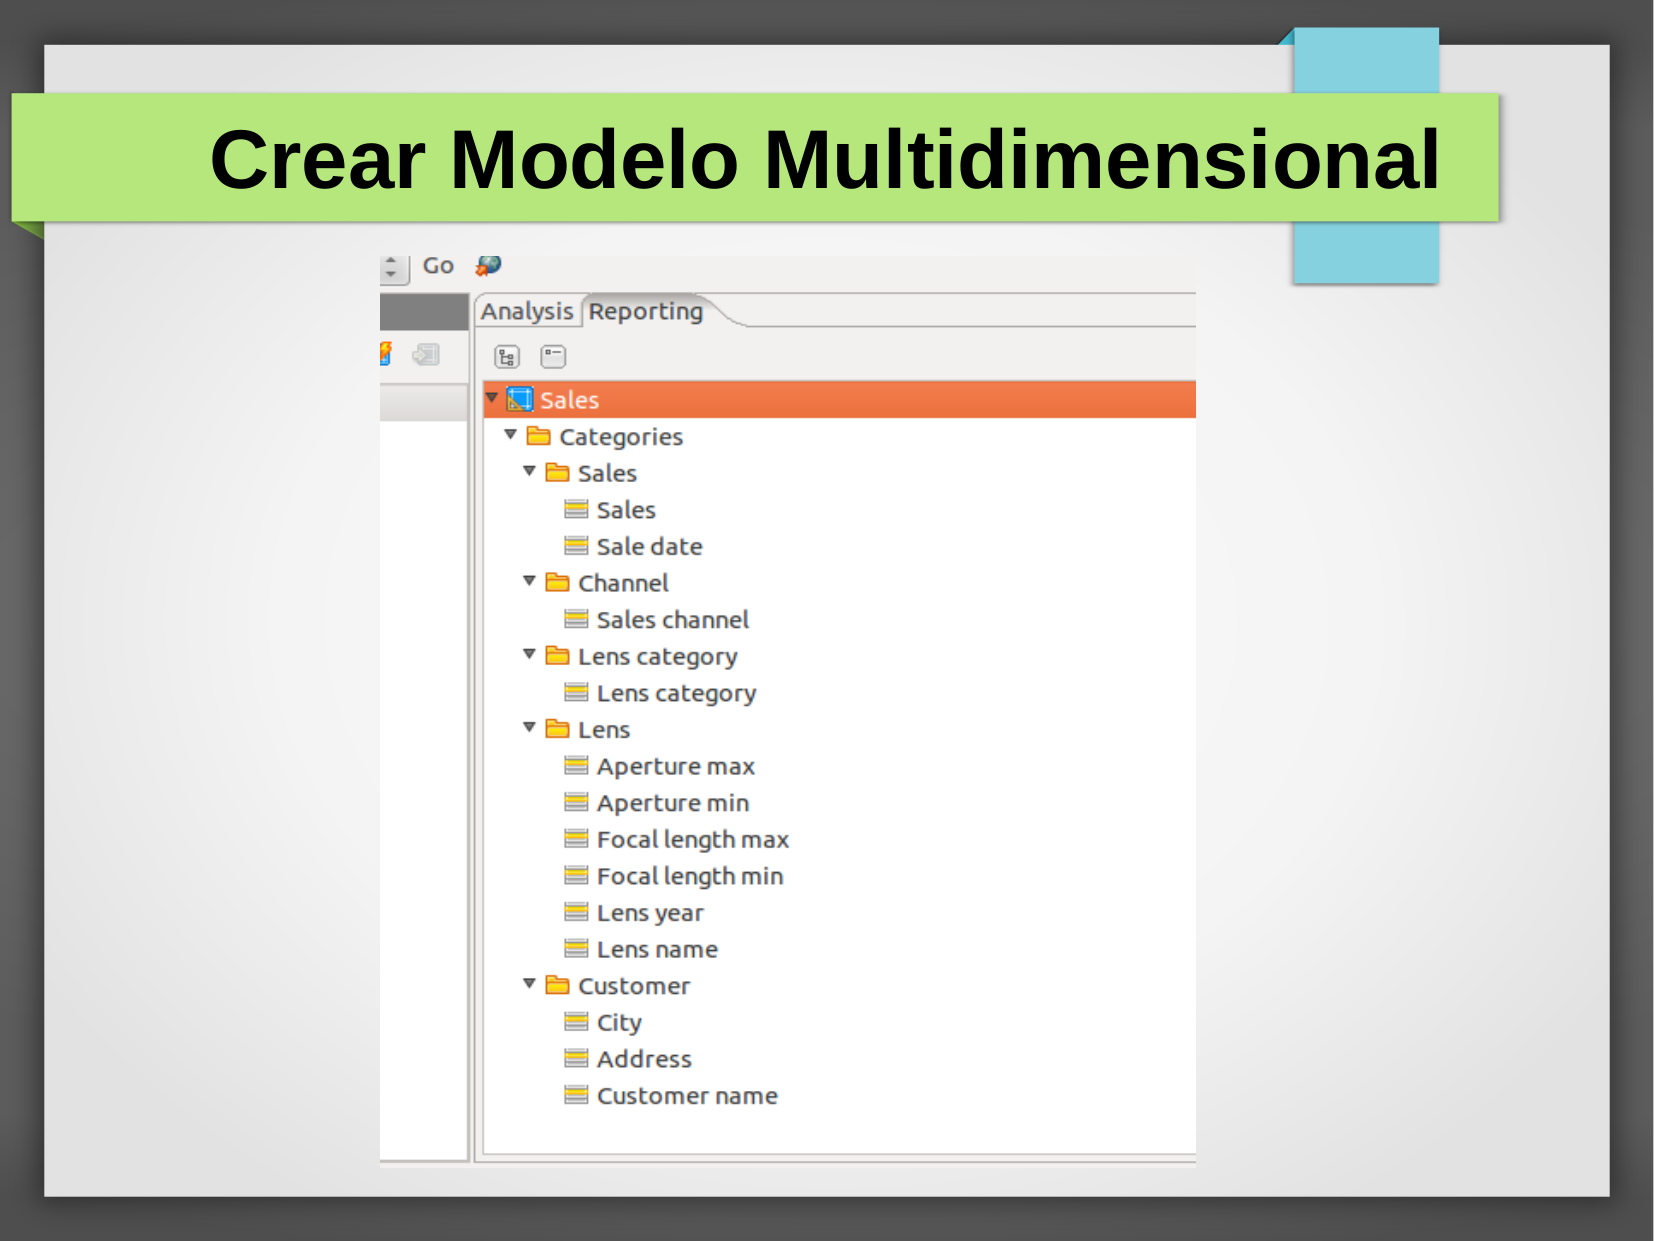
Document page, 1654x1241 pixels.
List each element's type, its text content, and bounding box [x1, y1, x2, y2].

picture [0, 0, 1654, 1241]
title Crear Modelo Multidimensional [70, 106, 1583, 213]
